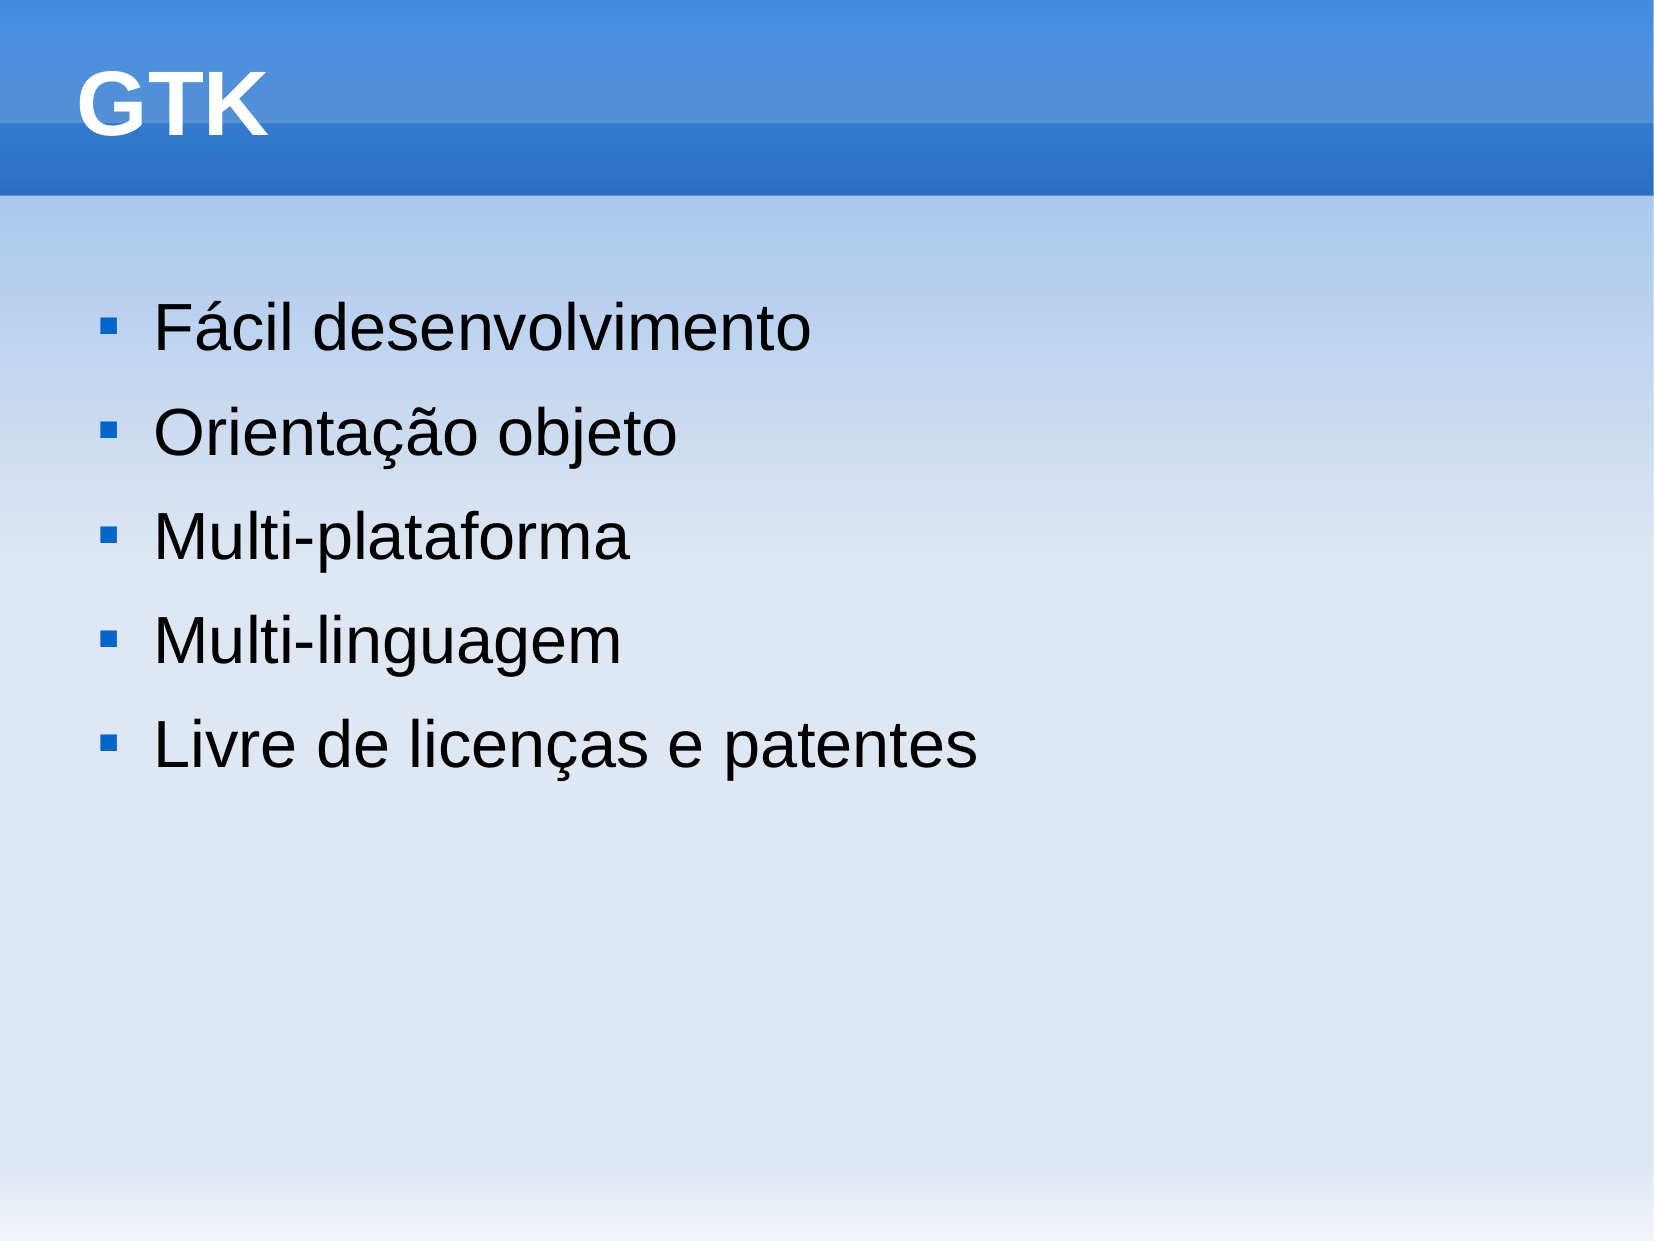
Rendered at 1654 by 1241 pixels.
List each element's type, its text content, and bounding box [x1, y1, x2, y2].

list Fácil desenvolvimento Orientação objeto Multi-plataforma Multi-linguagem Livre de licenças e patentes [82, 290, 1571, 1094]
title GTK [76, 7, 1565, 200]
picture [0, 0, 1654, 1241]
